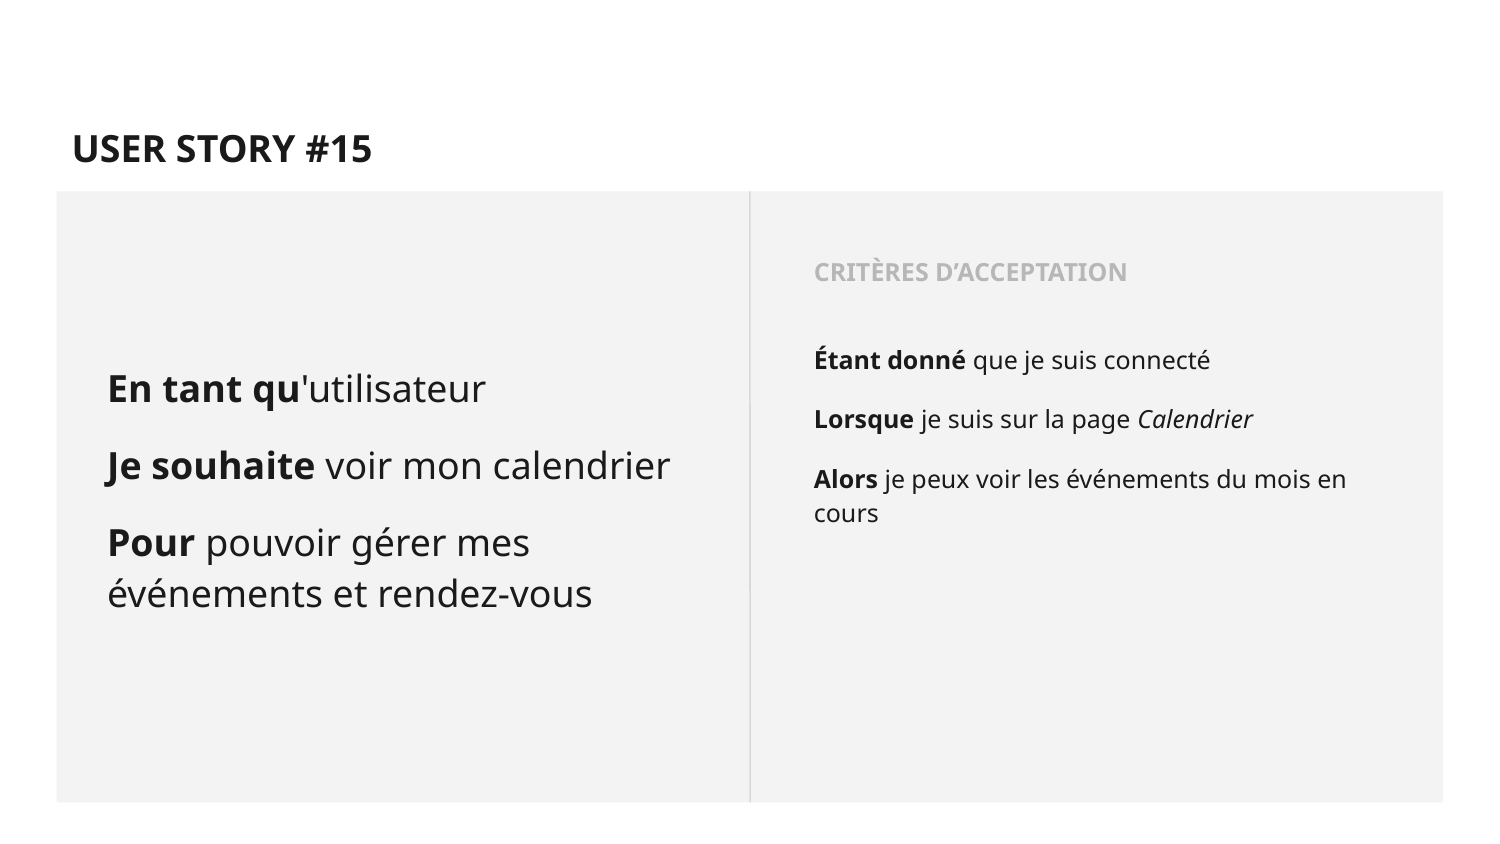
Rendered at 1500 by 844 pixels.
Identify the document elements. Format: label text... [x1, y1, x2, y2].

title USER STORY #15 [56, 110, 465, 192]
text_box [751, 191, 1444, 803]
text_box [56, 191, 749, 803]
text_box CRITÈRES D’ACCEPTATION [798, 241, 1292, 302]
subtitle En tant qu'utilisateur Je souhaite voir mon calendrier Pour pouvoir gérer mes événements et rendez-vous [92, 343, 721, 651]
list Étant donné que je suis connecté Lorsque je suis sur la page Calendrier Alors je peux voir les événements du mois en cours [798, 324, 1397, 756]
